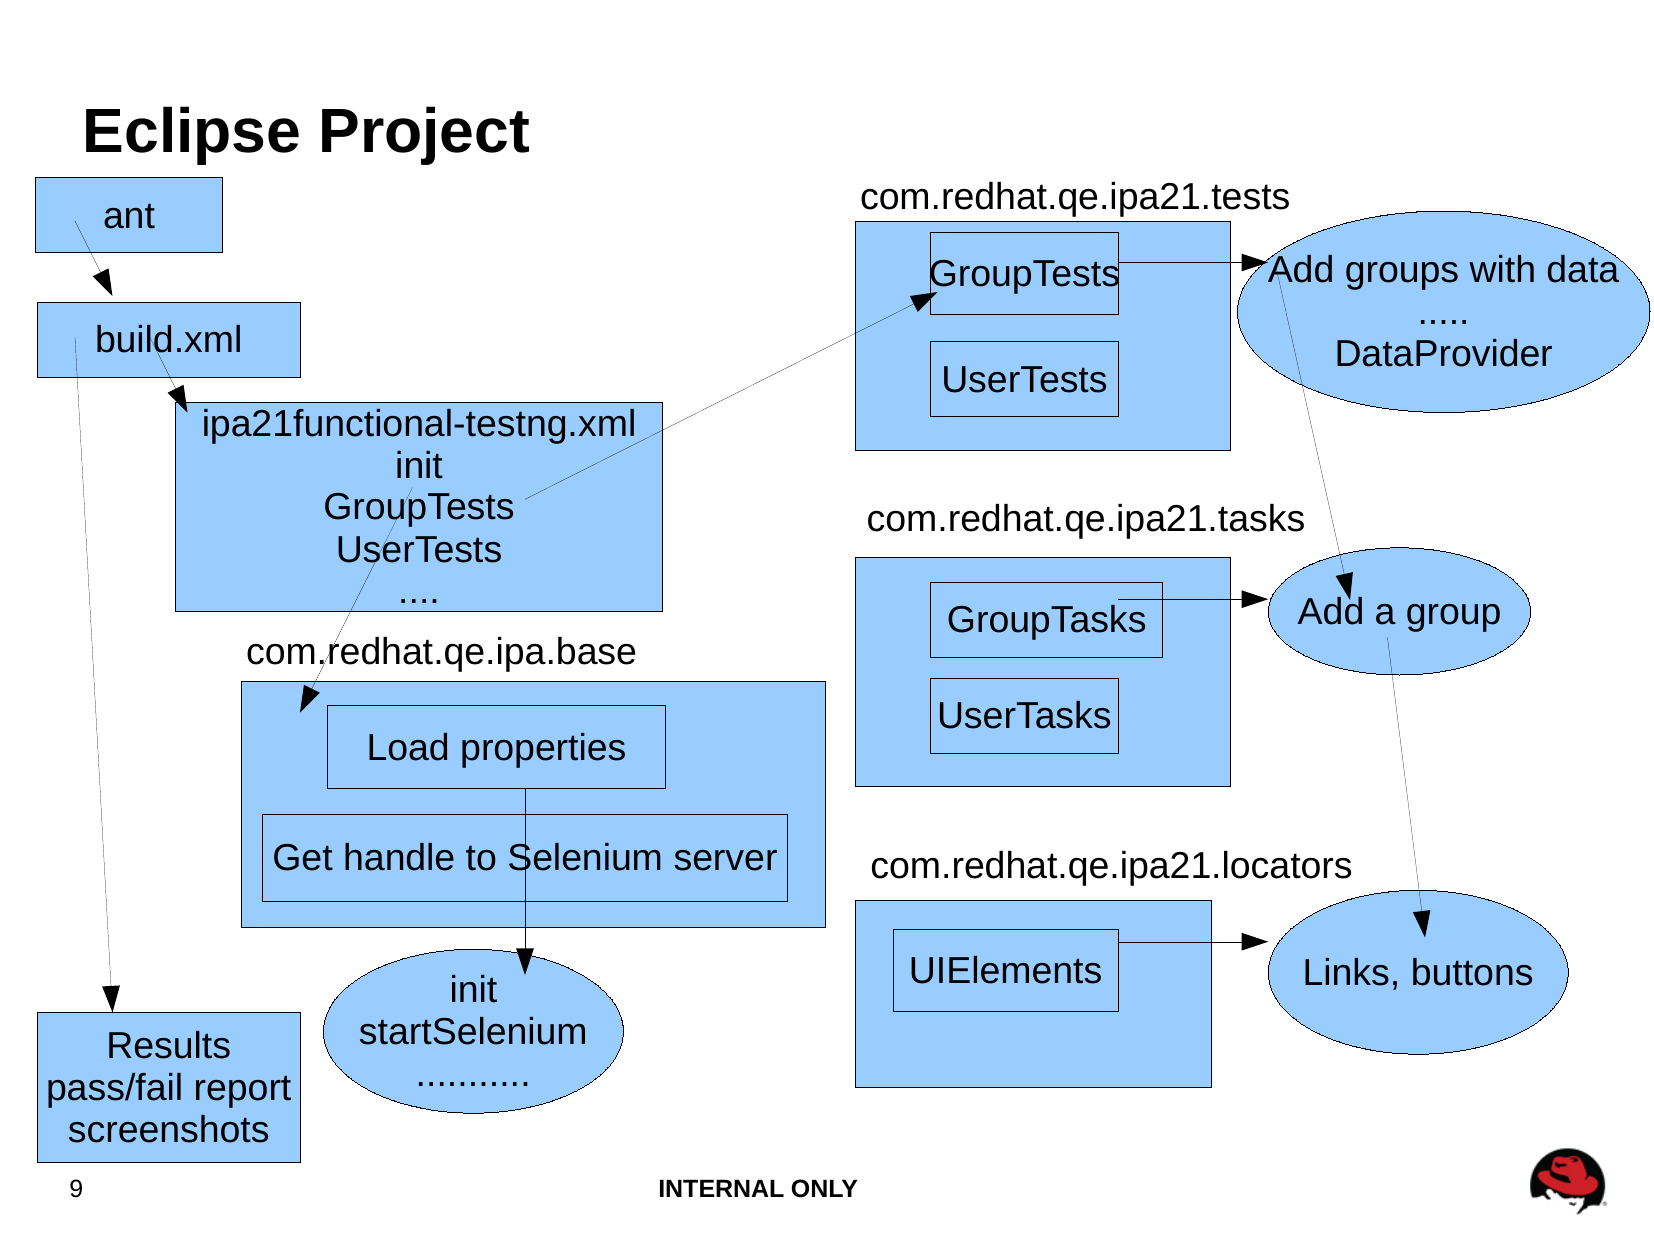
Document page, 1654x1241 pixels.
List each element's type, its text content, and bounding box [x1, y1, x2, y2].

text_box [855, 900, 1212, 1088]
text_box UserTests [930, 341, 1119, 417]
text_box Add groups with data ..... DataProvider [1237, 211, 1651, 413]
text_box Add a group [1268, 547, 1531, 676]
text_box com.redhat.qe.ipa21.tasks [851, 489, 1321, 547]
text_box ant [35, 177, 223, 253]
text_box Get handle to Selenium server [262, 814, 525, 902]
text_box UIElements [893, 929, 1119, 1012]
picture [1529, 1146, 1613, 1224]
text_box ipa21functional-testng.xml init GroupTests UserTests .... [175, 402, 663, 612]
text_box GroupTasks [930, 582, 1163, 658]
text_box build.xml [37, 302, 301, 378]
text_box Links, buttons [1268, 890, 1569, 1055]
text_box com.redhat.qe.ipa21.tests [845, 168, 1306, 226]
text_box [241, 681, 826, 928]
text_box com.redhat.qe.ipa21.locators [855, 836, 1368, 894]
text_box Results pass/fail report screenshots [37, 1012, 301, 1163]
text_box [855, 226, 1231, 332]
text_box GroupTests [930, 232, 1119, 315]
text_box com.redhat.qe.ipa.base [317, 622, 652, 680]
text_box UserTasks [930, 678, 1119, 754]
text_box [855, 557, 1231, 787]
text_box init startSelenium ........... [323, 949, 624, 1114]
text_box com.redhat.qe.ipa.base [231, 622, 344, 680]
title Eclipse Project [82, 37, 1571, 226]
text_box Load properties [327, 705, 666, 789]
text_box [855, 263, 1231, 451]
text_box Get handle to Selenium server [526, 814, 788, 902]
